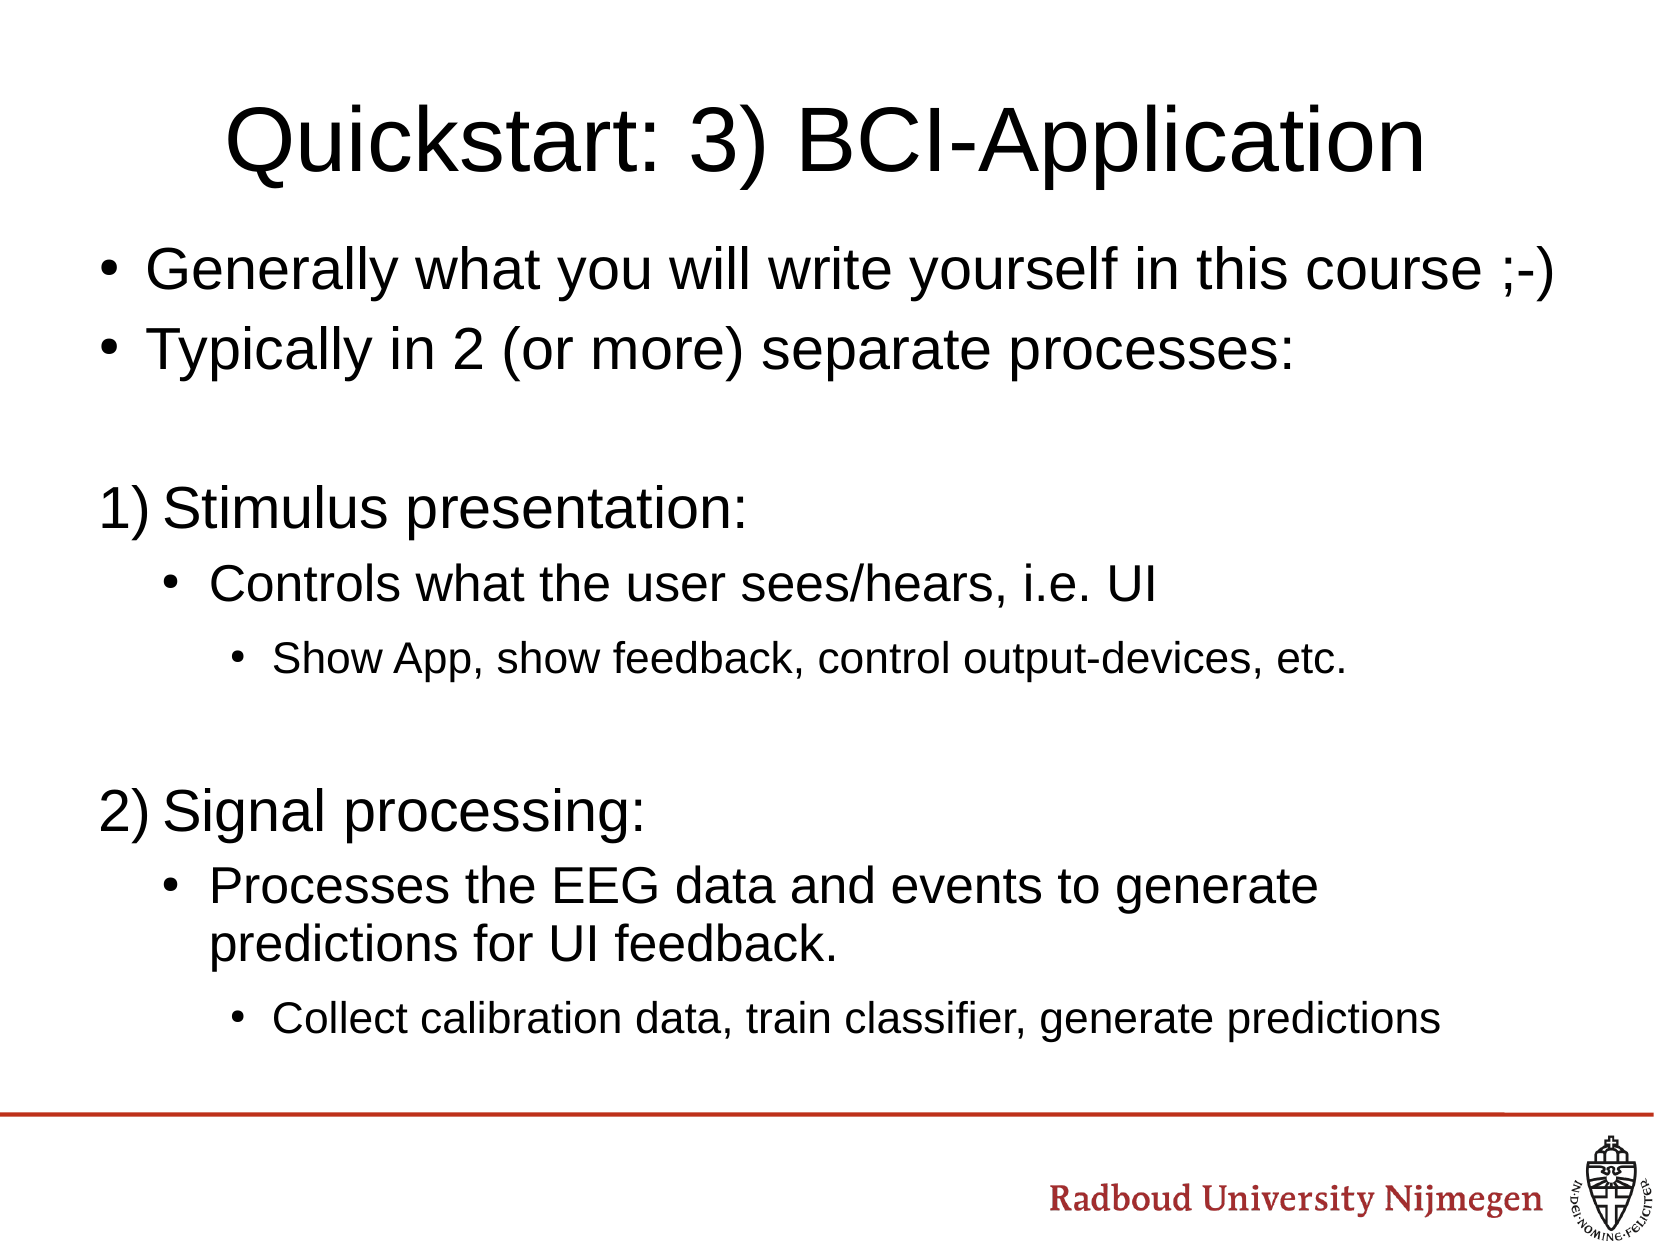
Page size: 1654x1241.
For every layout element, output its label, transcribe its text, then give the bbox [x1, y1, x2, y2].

list Generally what you will write yourself in this course ;-) Typically in 2 (or more) separate processes: Stimulus presentation: Controls what the user sees/hears, i.e. UI Show App, show feedback, control output-devices, etc. Signal processing: Processes the EEG data and events to generate predictions for UI feedback. Collect calibration data, train classifier, generate predictions [82, 235, 1571, 1074]
title Quickstart: 3) BCI-Application [82, 49, 1571, 230]
picture [1050, 1134, 1654, 1241]
